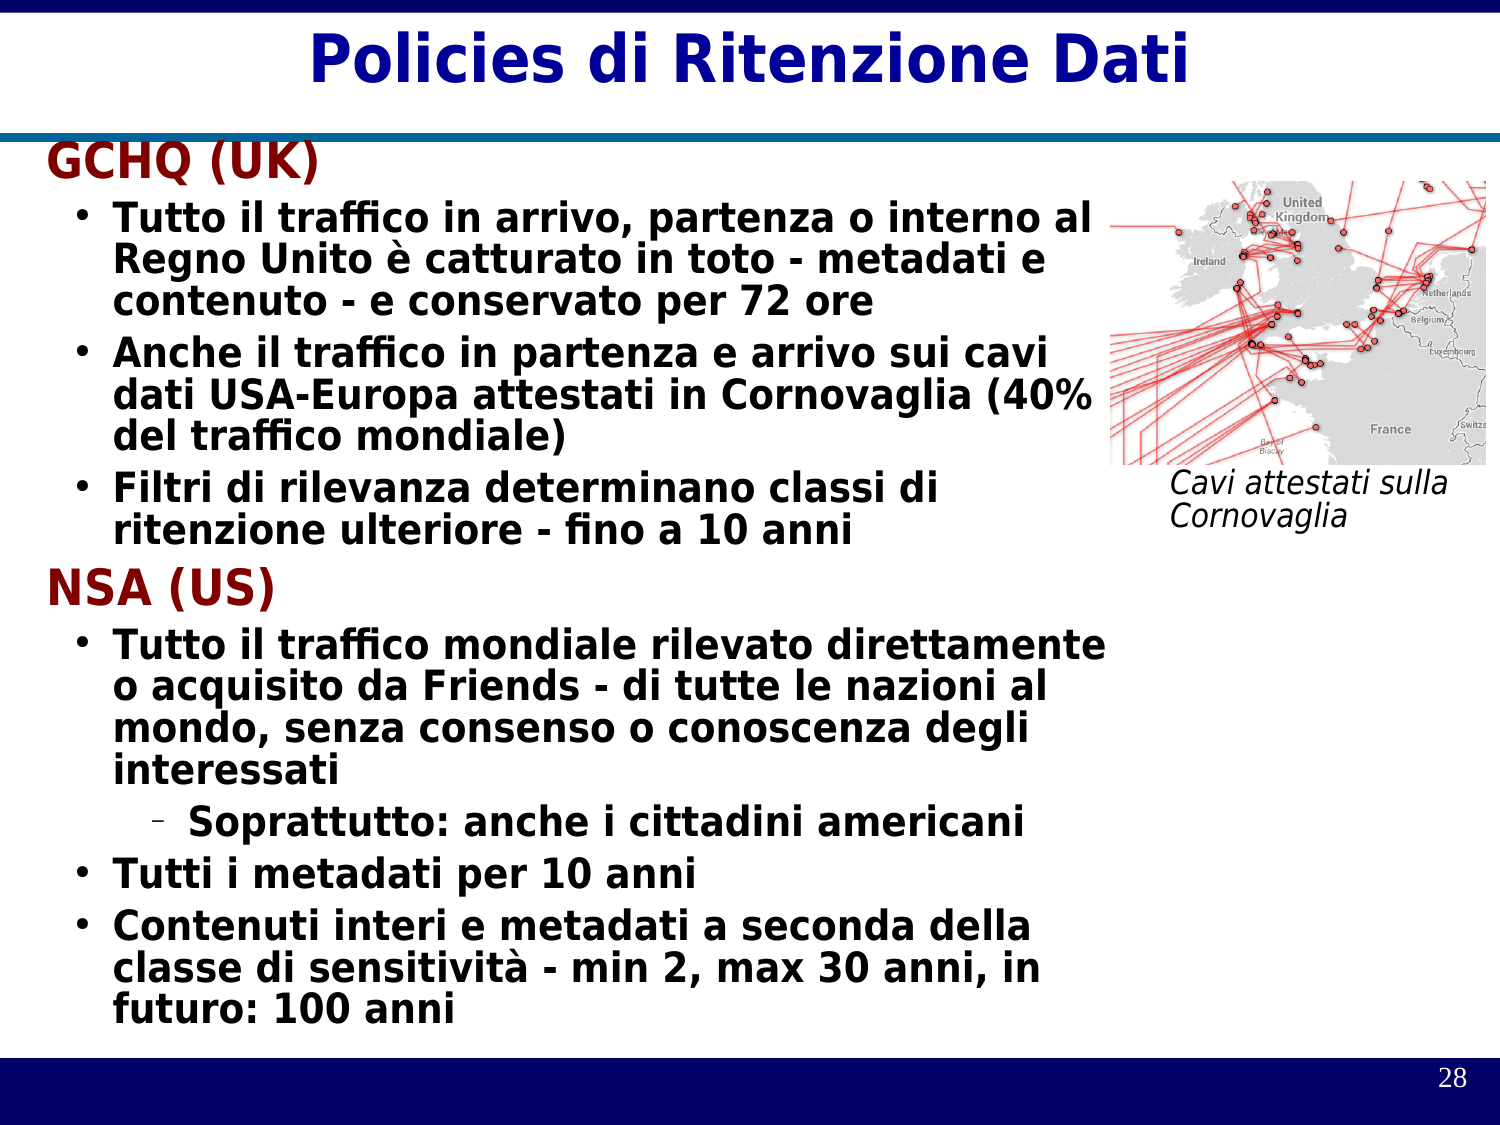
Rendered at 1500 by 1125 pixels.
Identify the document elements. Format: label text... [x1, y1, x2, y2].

picture [1110, 181, 1486, 465]
list GCHQ (UK) Tutto il traffico in arrivo, partenza o interno al Regno Unito è catturato in toto - metadati e contenuto - e conservato per 72 ore Anche il traffico in partenza e arrivo sui cavi dati USA-Europa attestati in Cornovaglia (40% del traffico mondiale) Filtri di rilevanza determinano classi di ritenzione ulteriore - fino a 10 anni NSA (US) Tutto il traffico mondiale rilevato direttamente o acquisito da Friends - di tutte le nazioni al mondo, senza consenso o conoscenza degli interessati Soprattutto: anche i cittadini americani Tutti i metadati per 10 anni Contenuti interi e metadati a seconda della classe di sensitività - min 2, max 30 anni, in futuro: 100 anni [0, 138, 1141, 1081]
text_box Cavi attestati sulla Cornovaglia [1170, 468, 1450, 540]
title Policies di Ritenzione Dati [62, 0, 1438, 126]
